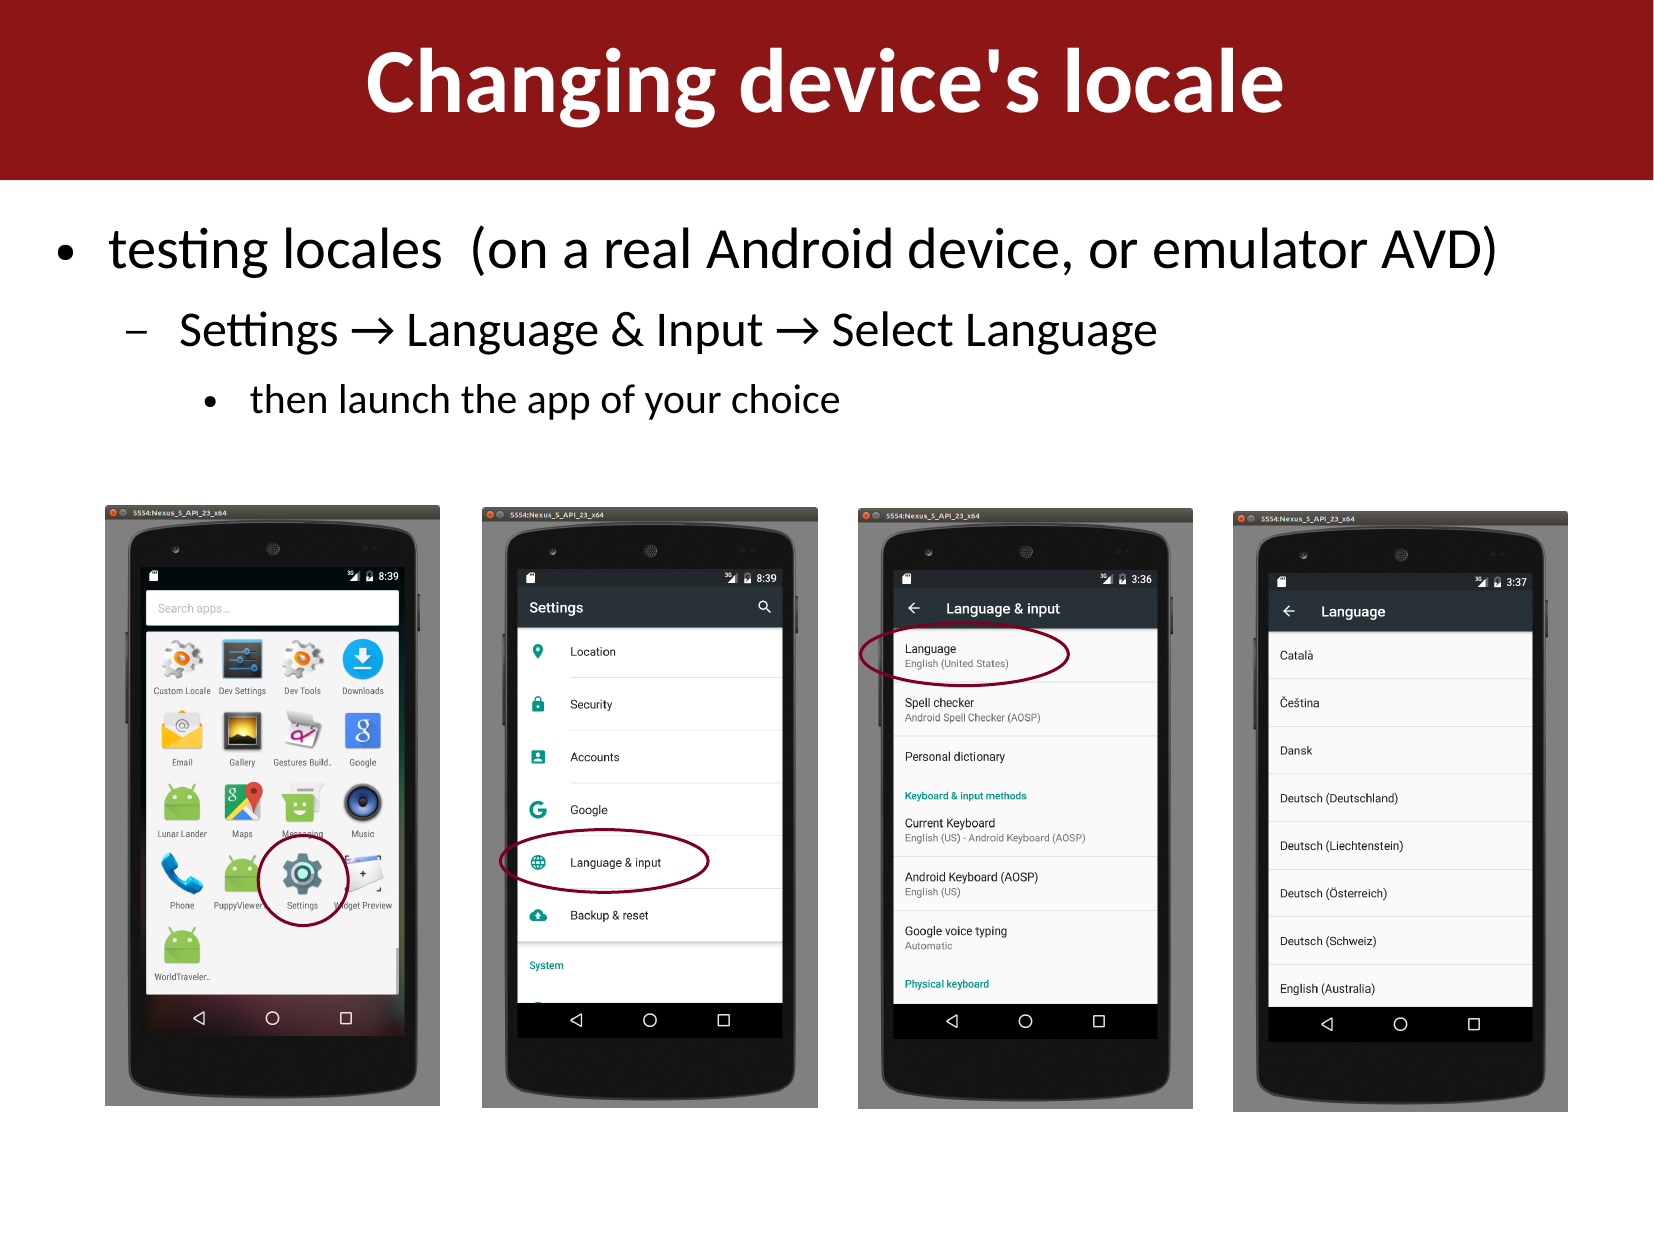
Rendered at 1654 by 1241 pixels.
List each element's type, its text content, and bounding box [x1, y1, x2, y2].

picture [1233, 511, 1568, 1112]
title Changing device's locale [0, 0, 1654, 181]
picture [482, 507, 818, 1108]
list testing locales (on a real Android device, or emulator AVD) Settings → Language & Input → Select Language then launch the app of your choice [37, 225, 1636, 1186]
picture [858, 508, 1193, 1109]
picture [105, 505, 440, 1106]
